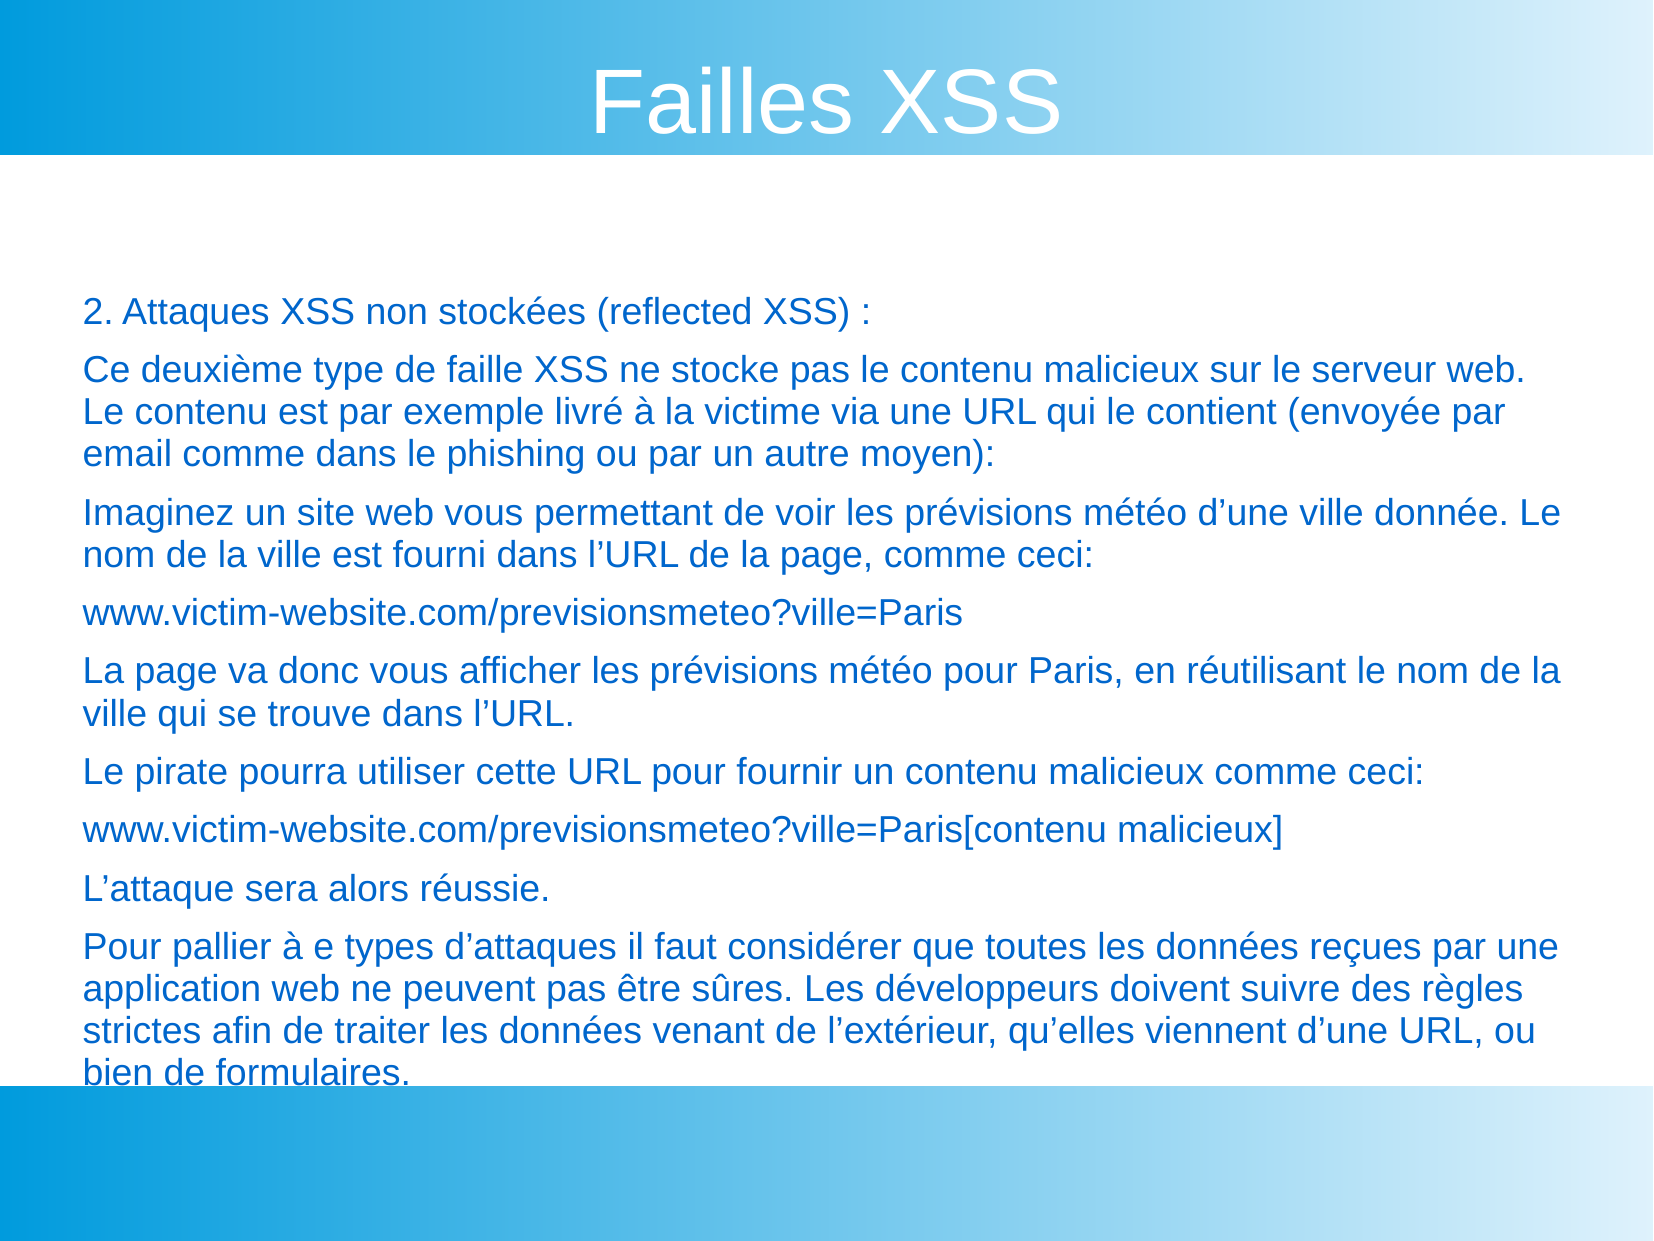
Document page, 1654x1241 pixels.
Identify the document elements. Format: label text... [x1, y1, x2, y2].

title Failles XSS [82, 49, 1571, 155]
list 2. Attaques XSS non stockées (reflected XSS) : Ce deuxième type de faille XSS ne stocke pas le contenu malicieux sur le serveur web. Le contenu est par exemple livré à la victime via une URL qui le contient (envoyée par email comme dans le phishing ou par un autre moyen): Imaginez un site web vous permettant de voir les prévisions météo d’une ville donnée. Le nom de la ville est fourni dans l’URL de la page, comme ceci: www.victim-website.com/previsionsmeteo?ville=Paris La page va donc vous afficher les prévisions météo pour Paris, en réutilisant le nom de la ville qui se trouve dans l’URL. Le pirate pourra utiliser cette URL pour fournir un contenu malicieux comme ceci: www.victim-website.com/previsionsmeteo?ville=Paris[contenu malicieux] L’attaque sera alors réussie. Pour pallier à e types d’attaques il faut considérer que toutes les données reçues par une application web ne peuvent pas être sûres. Les développeurs doivent suivre des règles strictes afin de traiter les données venant de l’extérieur, qu’elles viennent d’une URL, ou bien de formulaires. [82, 290, 1571, 1010]
